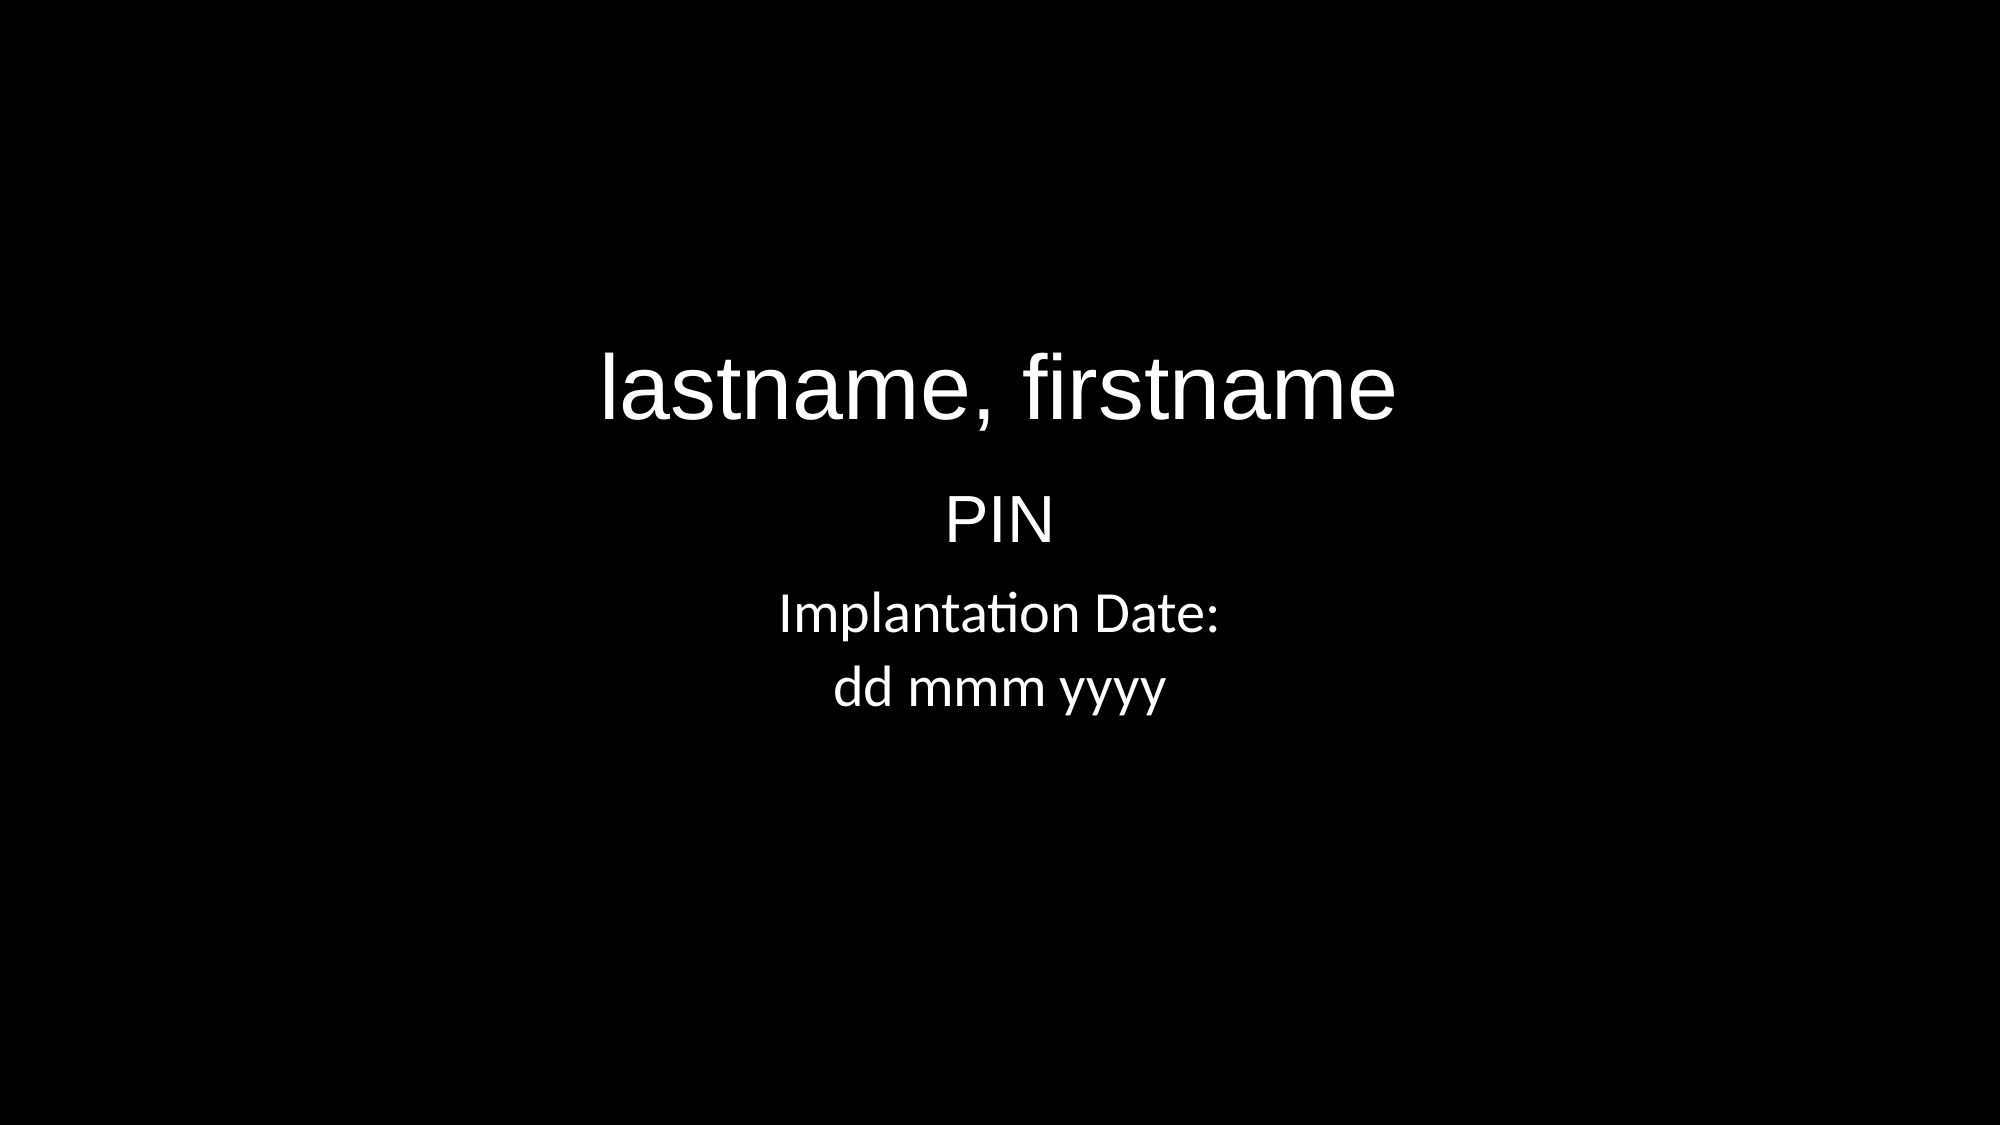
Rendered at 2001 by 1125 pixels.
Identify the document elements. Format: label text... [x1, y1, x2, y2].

subtitle Implantation Date: dd mmm yyyy [249, 590, 1750, 863]
title PIN [250, 448, 1750, 558]
title lastname, firstname [249, 330, 1750, 440]
